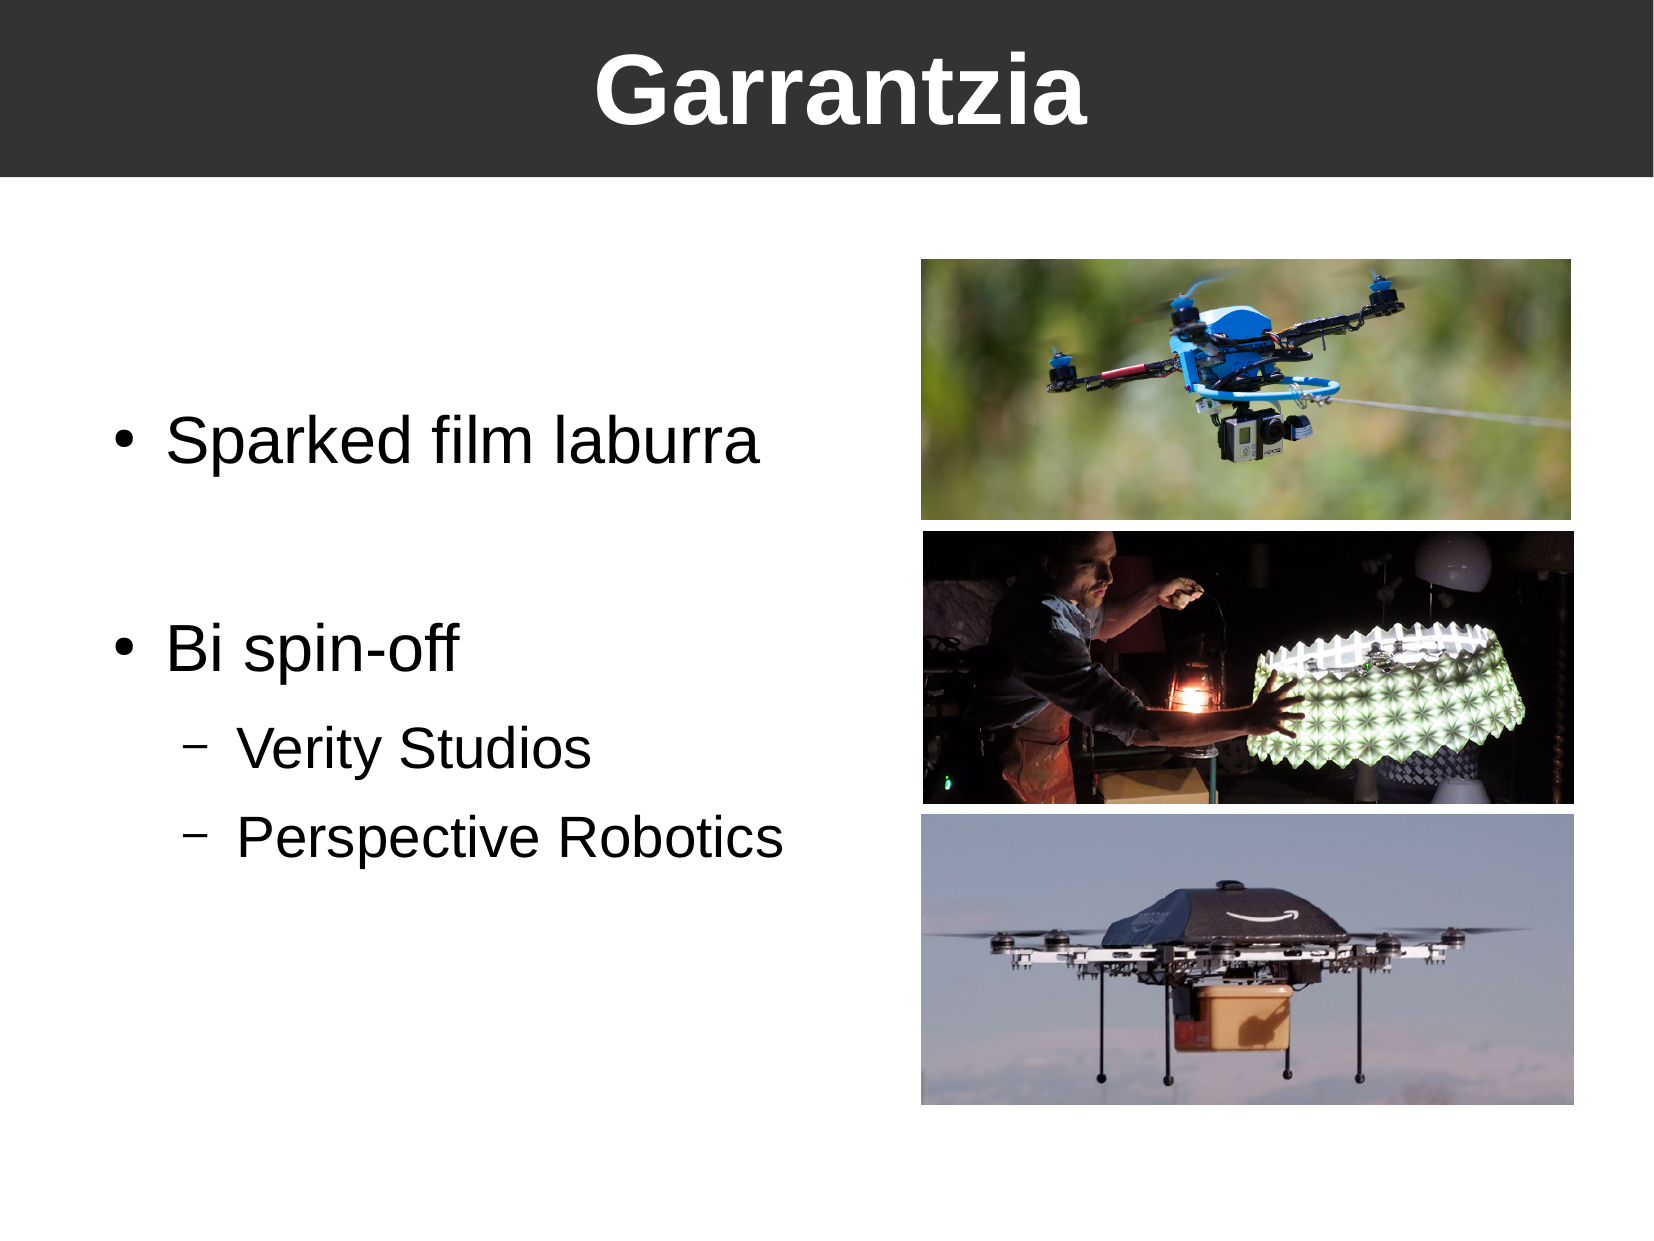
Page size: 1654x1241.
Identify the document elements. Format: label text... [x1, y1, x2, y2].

text_box Garrantzia [578, 26, 1103, 154]
picture [921, 814, 1574, 1105]
picture [921, 259, 1571, 520]
list Sparked film laburra Bi spin-off Verity Studios Perspective Robotics [94, 402, 1550, 1123]
text_box [0, 0, 1654, 178]
picture [923, 531, 1574, 804]
